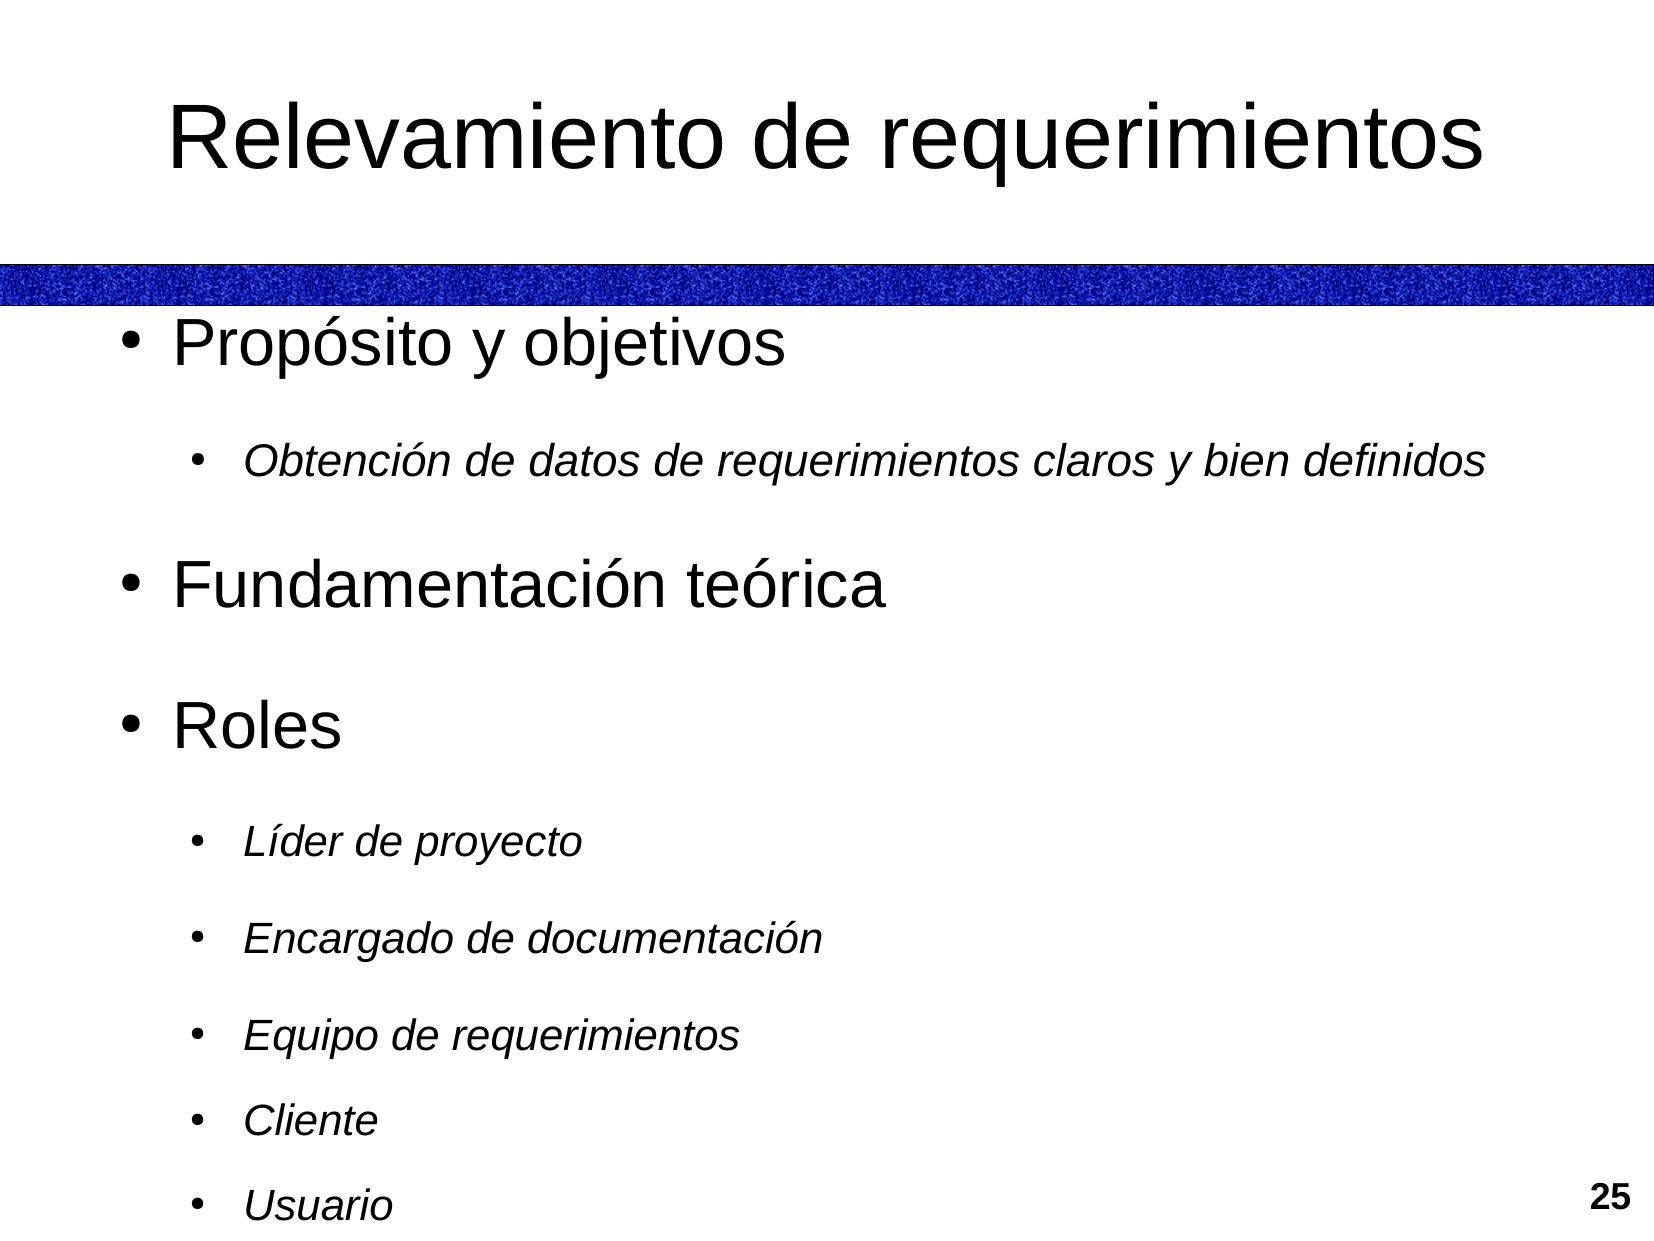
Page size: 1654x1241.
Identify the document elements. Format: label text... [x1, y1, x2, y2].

list Propósito y objetivos Obtención de datos de requerimientos claros y bien definidos Fundamentación teórica Roles Líder de proyecto Encargado de documentación Equipo de requerimientos Cliente Usuario [101, 304, 1549, 1241]
title Relevamiento de requerimientos [58, 14, 1595, 260]
picture [0, 265, 1653, 305]
text_box <número> [1575, 1168, 1654, 1240]
